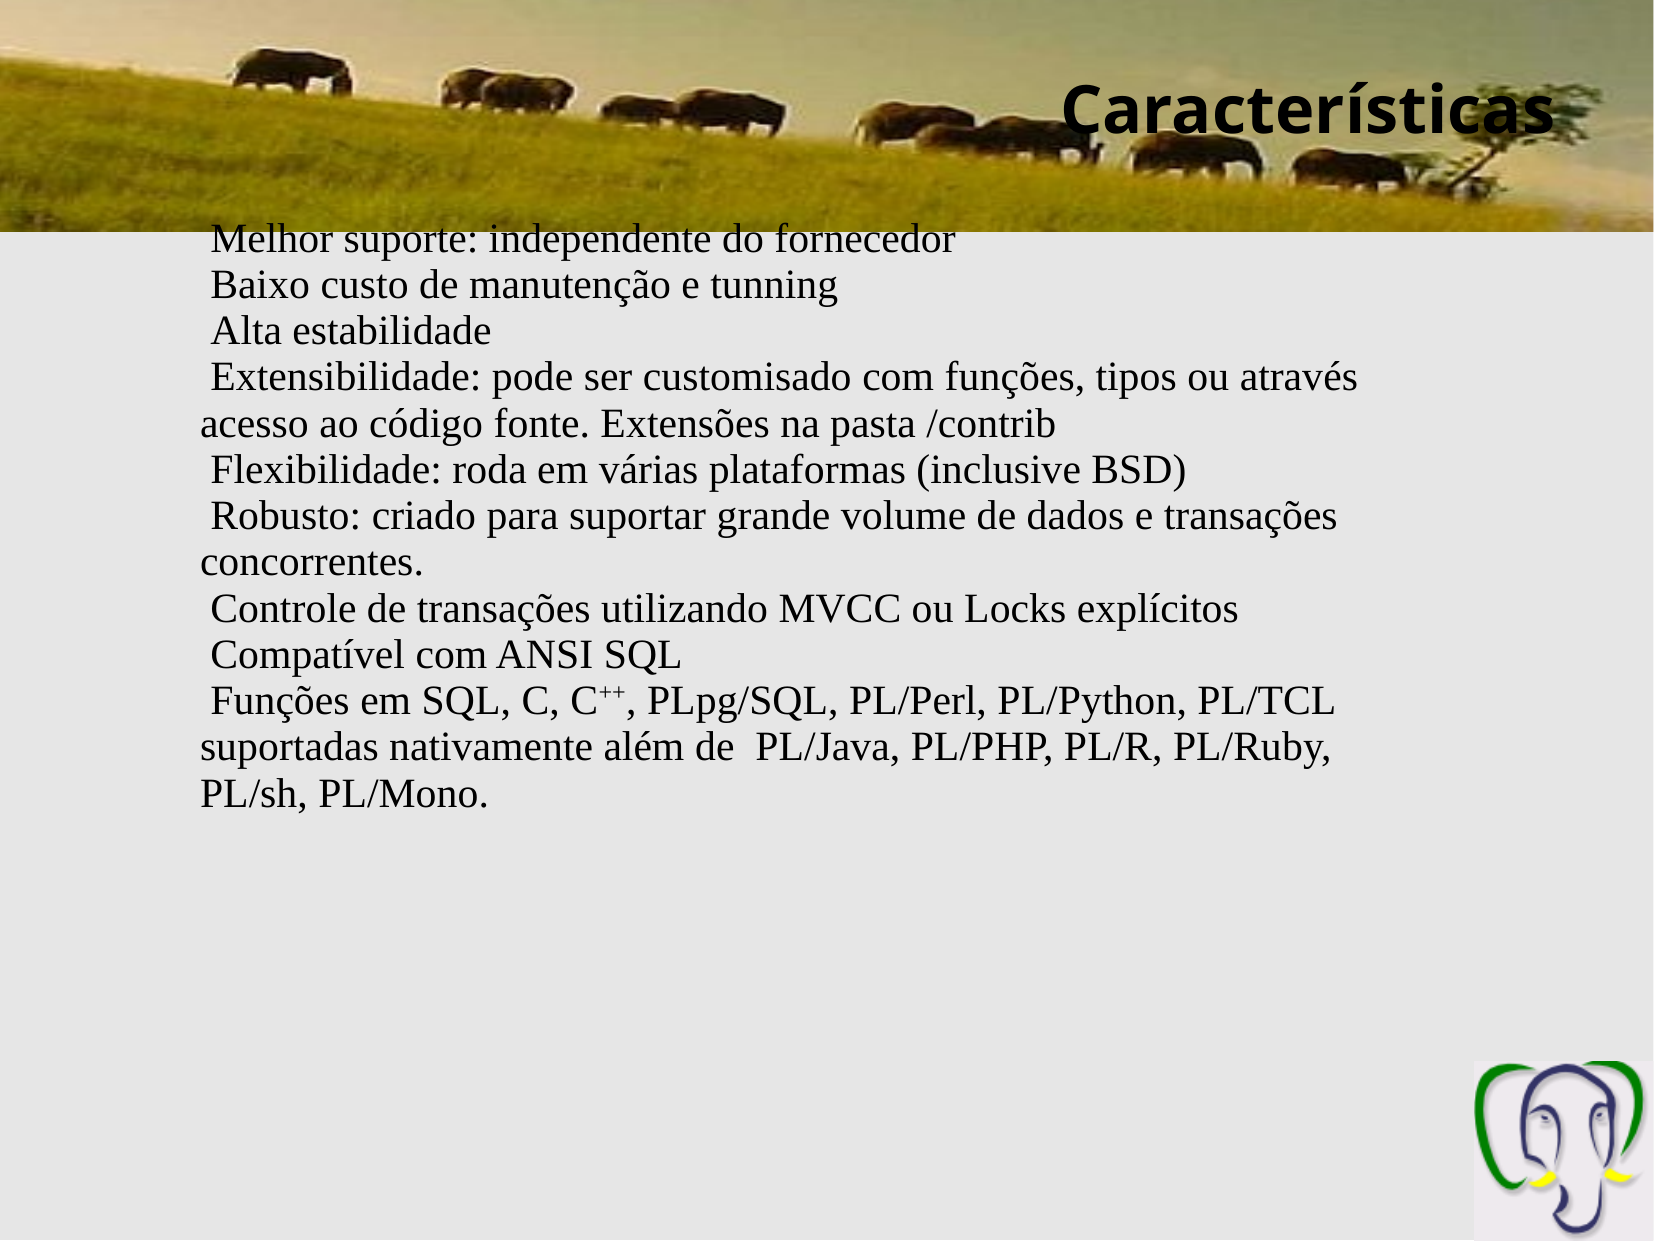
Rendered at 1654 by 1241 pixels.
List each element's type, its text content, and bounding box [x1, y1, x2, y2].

text_box Melhor suporte: independente do fornecedor Baixo custo de manutenção e tunning Alta estabilidade Extensibilidade: pode ser customisado com funções, tipos ou através acesso ao código fonte. Extensões na pasta /contrib Flexibilidade: roda em várias plataformas (inclusive BSD) Robusto: criado para suportar grande volume de dados e transações concorrentes. Controle de transações utilizando MVCC ou Locks explícitos Compatível com ANSI SQL Funções em SQL, C, C++, PLpg/SQL, PL/Perl, PL/Python, PL/TCL suportadas nativamente além de PL/Java, PL/PHP, PL/R, PL/Ruby, PL/sh, PL/Mono. [185, 207, 1426, 1098]
picture [0, 0, 1654, 232]
text_box Características [523, 55, 1585, 167]
picture [1474, 1061, 1654, 1241]
